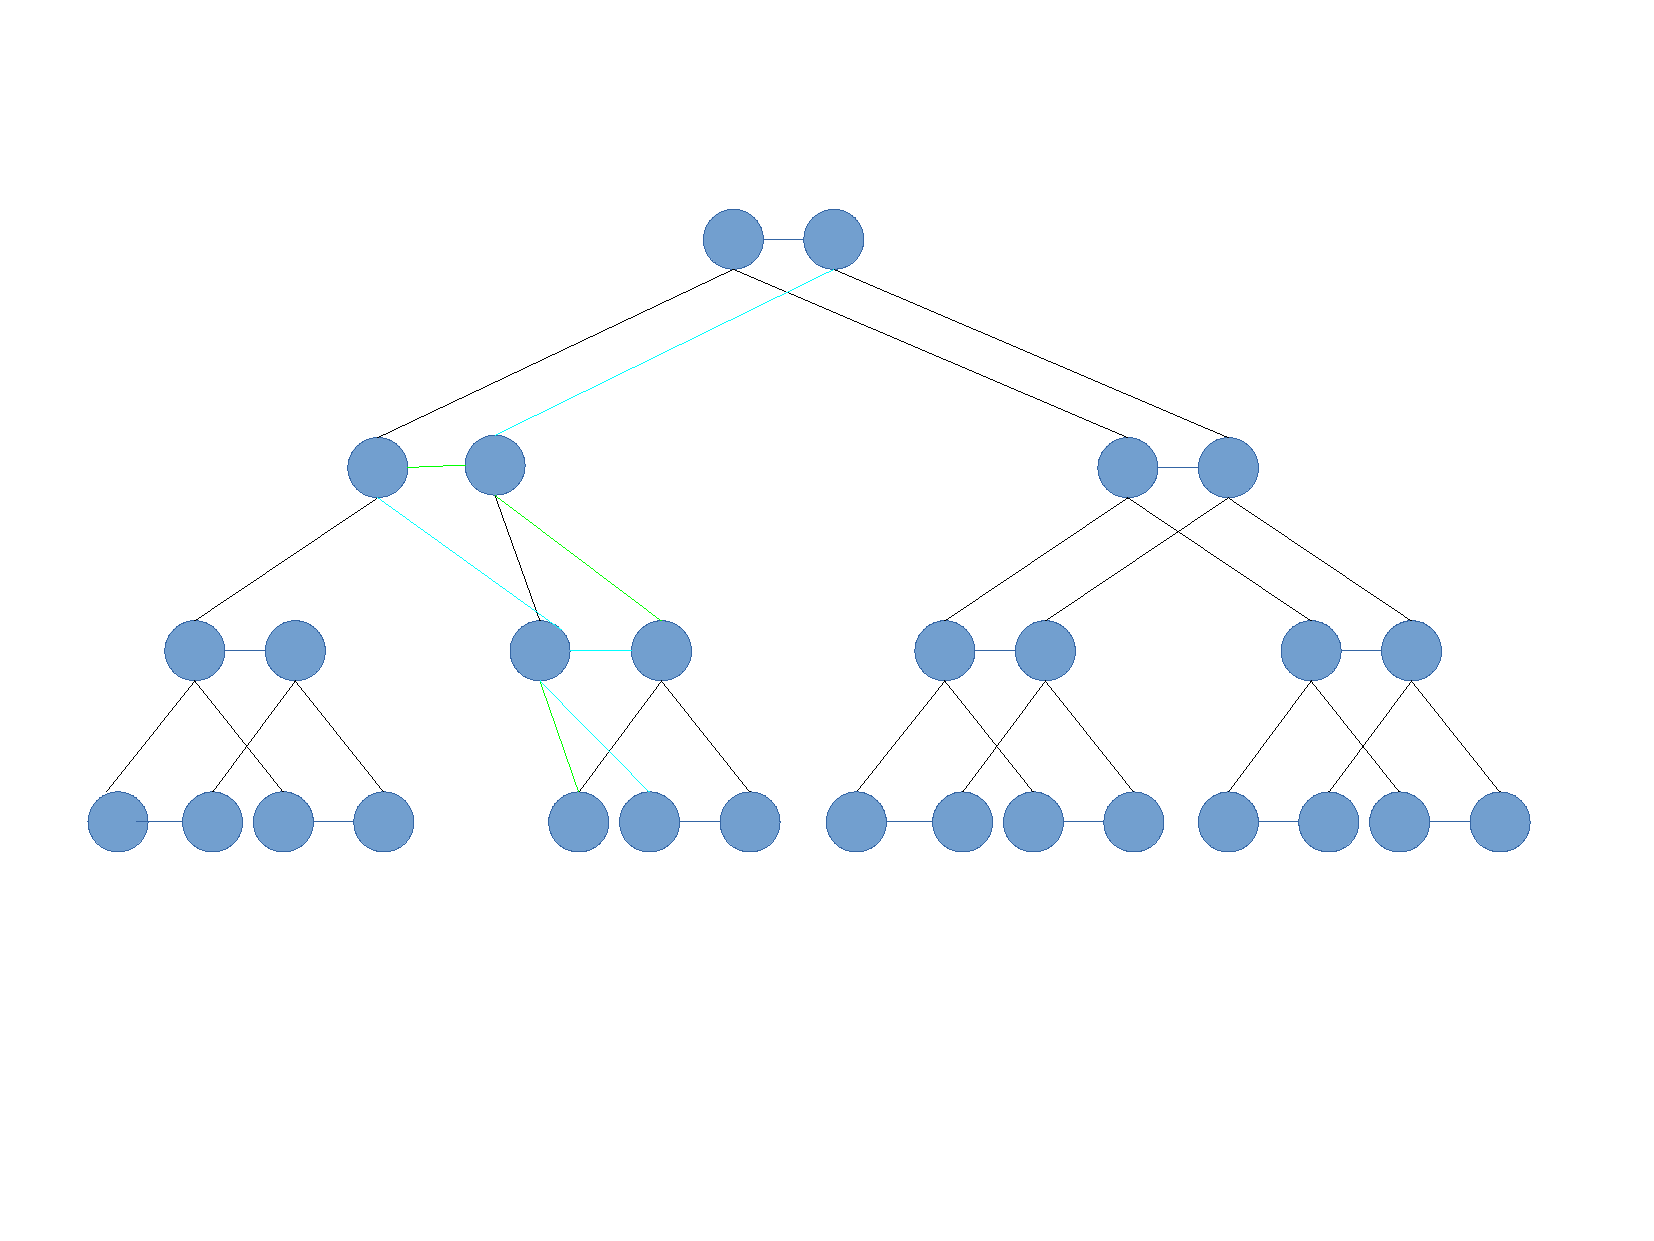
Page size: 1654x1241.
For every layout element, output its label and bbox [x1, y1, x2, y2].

text_box [548, 791, 609, 852]
text_box [1003, 791, 1064, 852]
text_box [1369, 791, 1430, 852]
text_box [1103, 791, 1164, 852]
text_box [1097, 437, 1158, 498]
text_box [253, 791, 314, 852]
text_box [1198, 791, 1259, 852]
text_box [703, 209, 764, 270]
text_box [932, 791, 993, 852]
text_box [914, 620, 975, 681]
text_box [1470, 791, 1531, 852]
text_box [1015, 620, 1076, 681]
text_box [619, 791, 680, 852]
text_box [465, 435, 526, 496]
text_box [1298, 791, 1359, 852]
text_box [510, 620, 571, 681]
text_box [265, 620, 326, 681]
text_box [631, 620, 692, 681]
text_box [164, 620, 225, 681]
text_box [1198, 437, 1259, 498]
text_box [353, 791, 414, 852]
text_box [347, 437, 408, 498]
text_box [87, 791, 149, 852]
text_box [826, 791, 887, 852]
text_box [803, 209, 864, 270]
text_box [1281, 620, 1342, 681]
text_box [1381, 620, 1442, 681]
text_box [182, 791, 243, 852]
text_box [720, 791, 781, 852]
